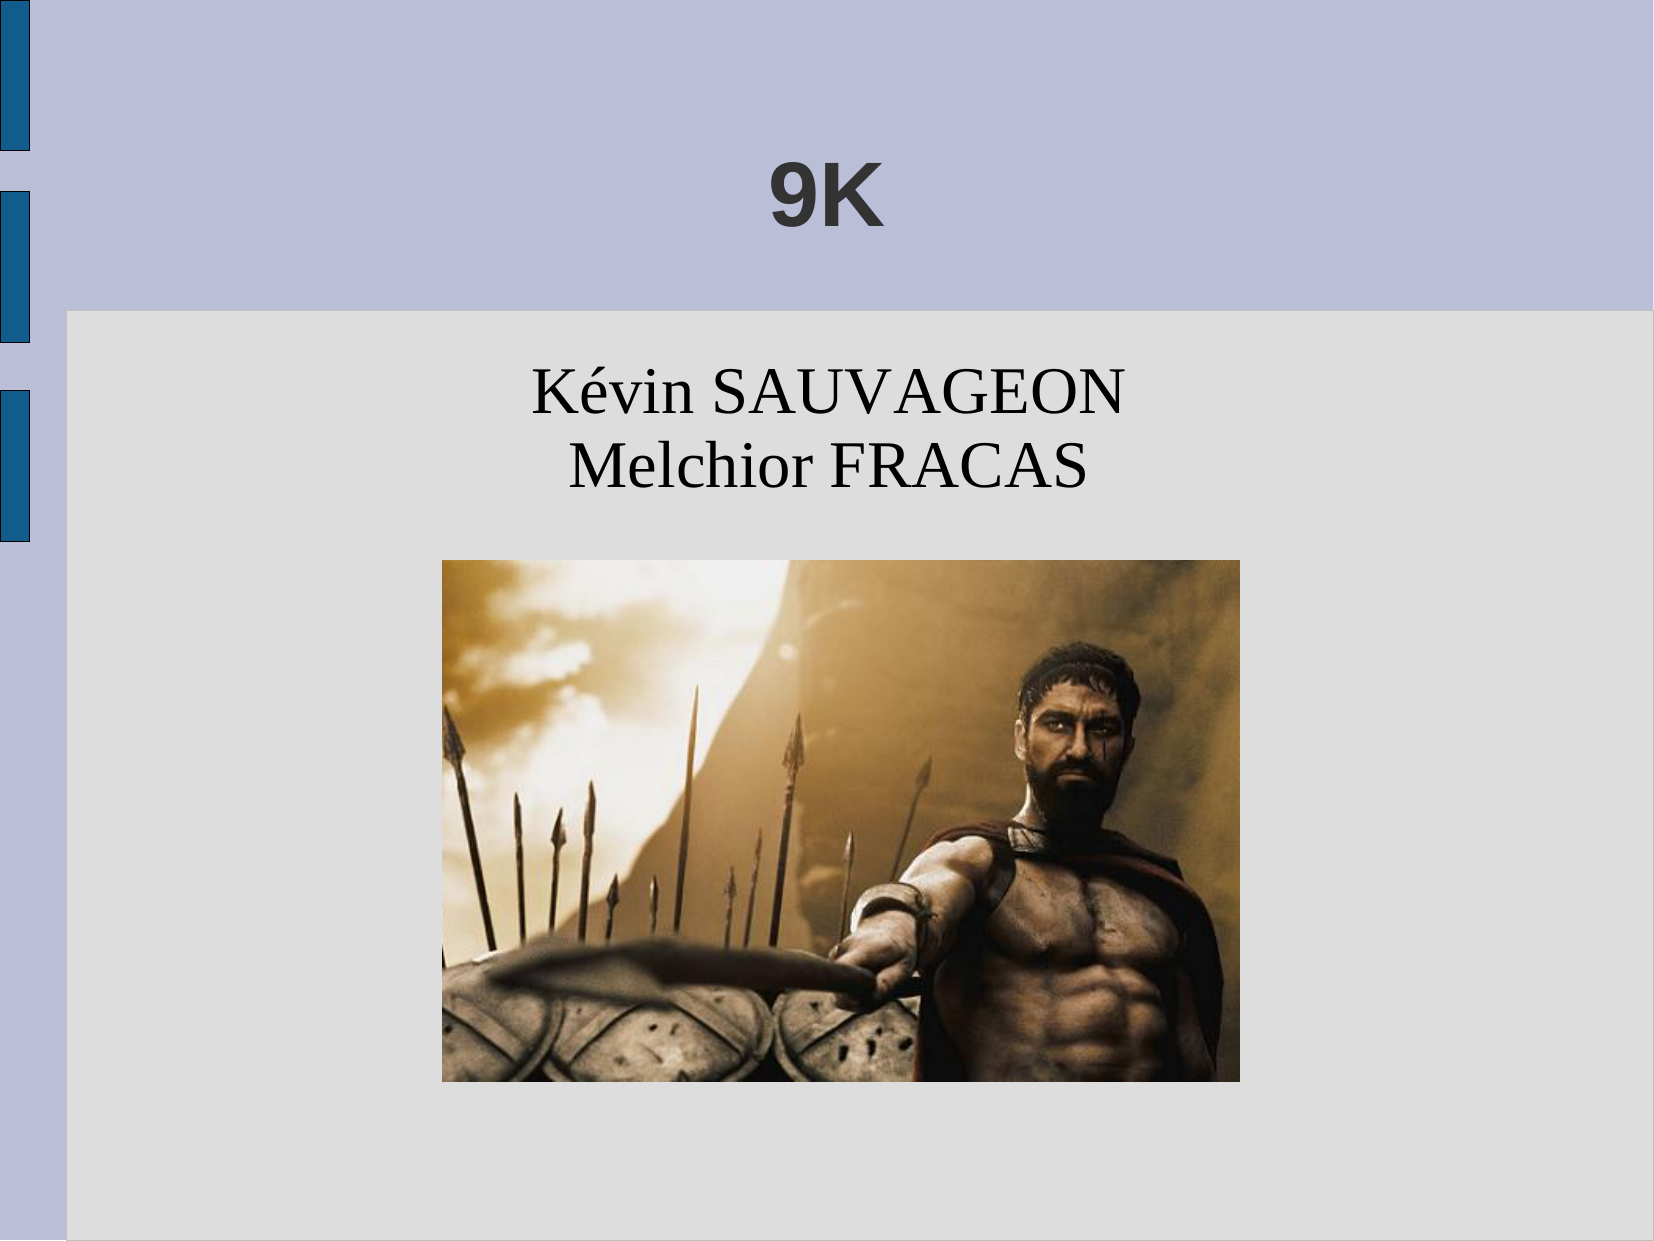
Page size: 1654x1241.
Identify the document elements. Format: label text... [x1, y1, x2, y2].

picture [442, 560, 1240, 1082]
title 9K [121, 91, 1534, 299]
subtitle Kévin SAUVAGEON Melchior FRACAS [123, 353, 1536, 651]
